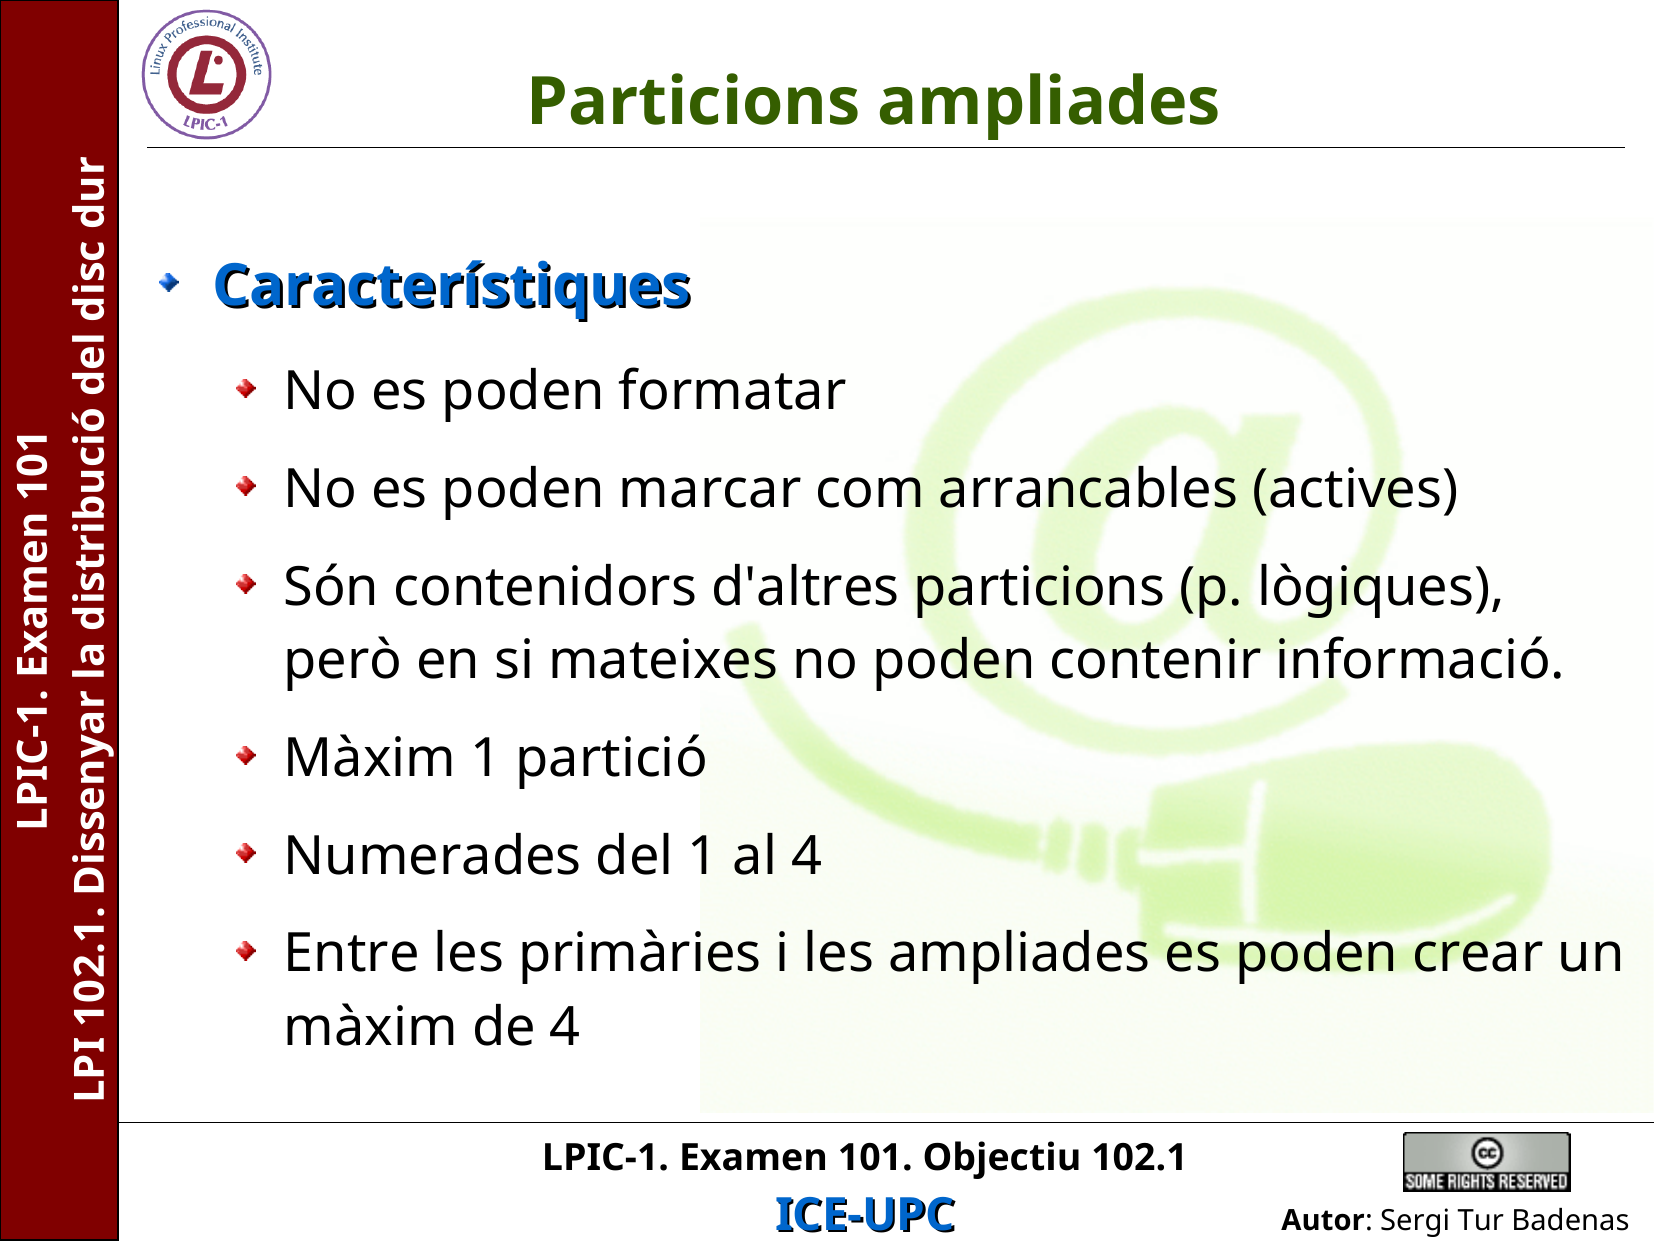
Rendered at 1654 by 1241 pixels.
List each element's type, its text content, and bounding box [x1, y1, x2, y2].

title Particions ampliades [129, 55, 1619, 142]
picture [135, 5, 277, 55]
list Característiques No es poden formatar No es poden marcar com arrancables (actives) Són contenidors d'altres particions (p. lògiques), però en si mateixes no poden contenir informació. Màxim 1 partició Numerades del 1 al 4 Entre les primàries i les ampliades es poden crear un màxim de 4 [141, 242, 1630, 1078]
picture [700, 217, 1654, 1113]
picture [1403, 1132, 1571, 1192]
